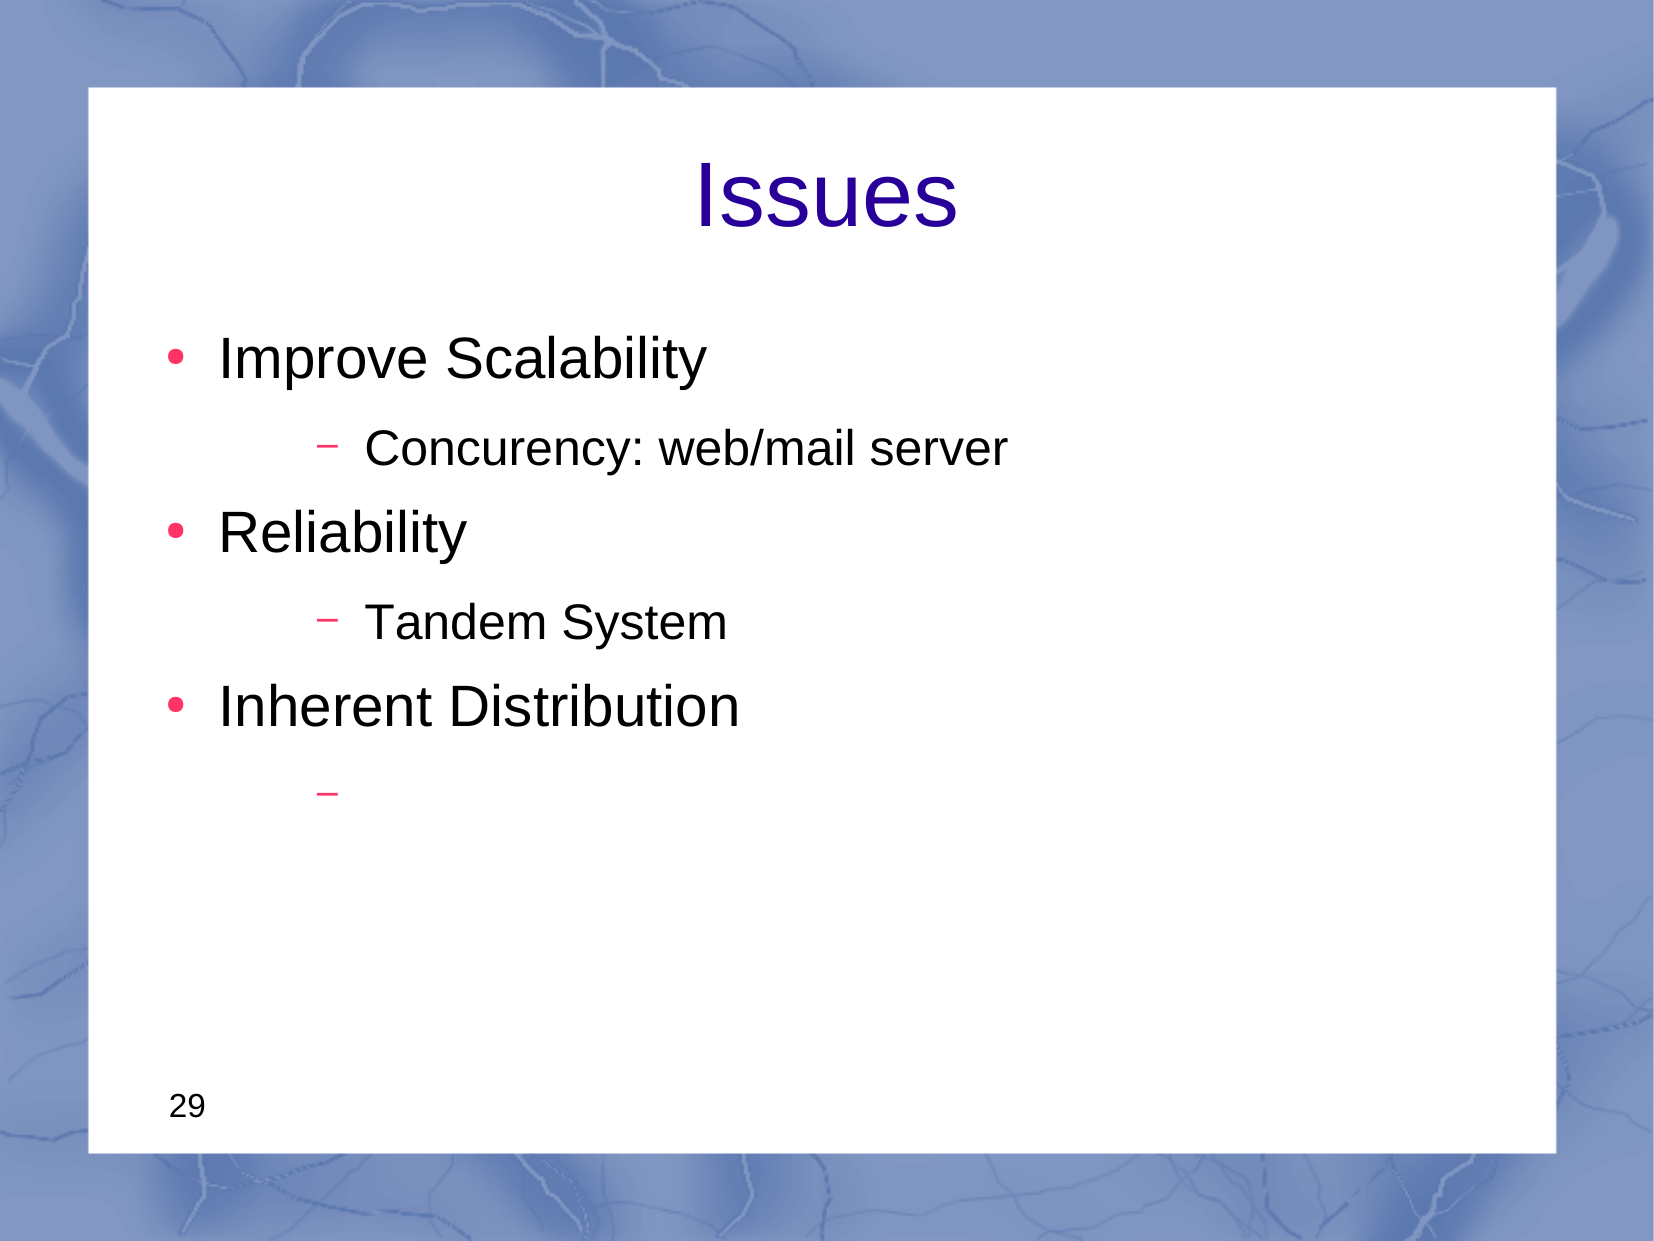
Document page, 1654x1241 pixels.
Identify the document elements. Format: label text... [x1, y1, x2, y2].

title Issues [118, 90, 1536, 298]
list Improve Scalability Concurency: web/mail server Reliability Tandem System Inherent Distribution [147, 325, 1506, 1045]
picture [0, 0, 1654, 1241]
